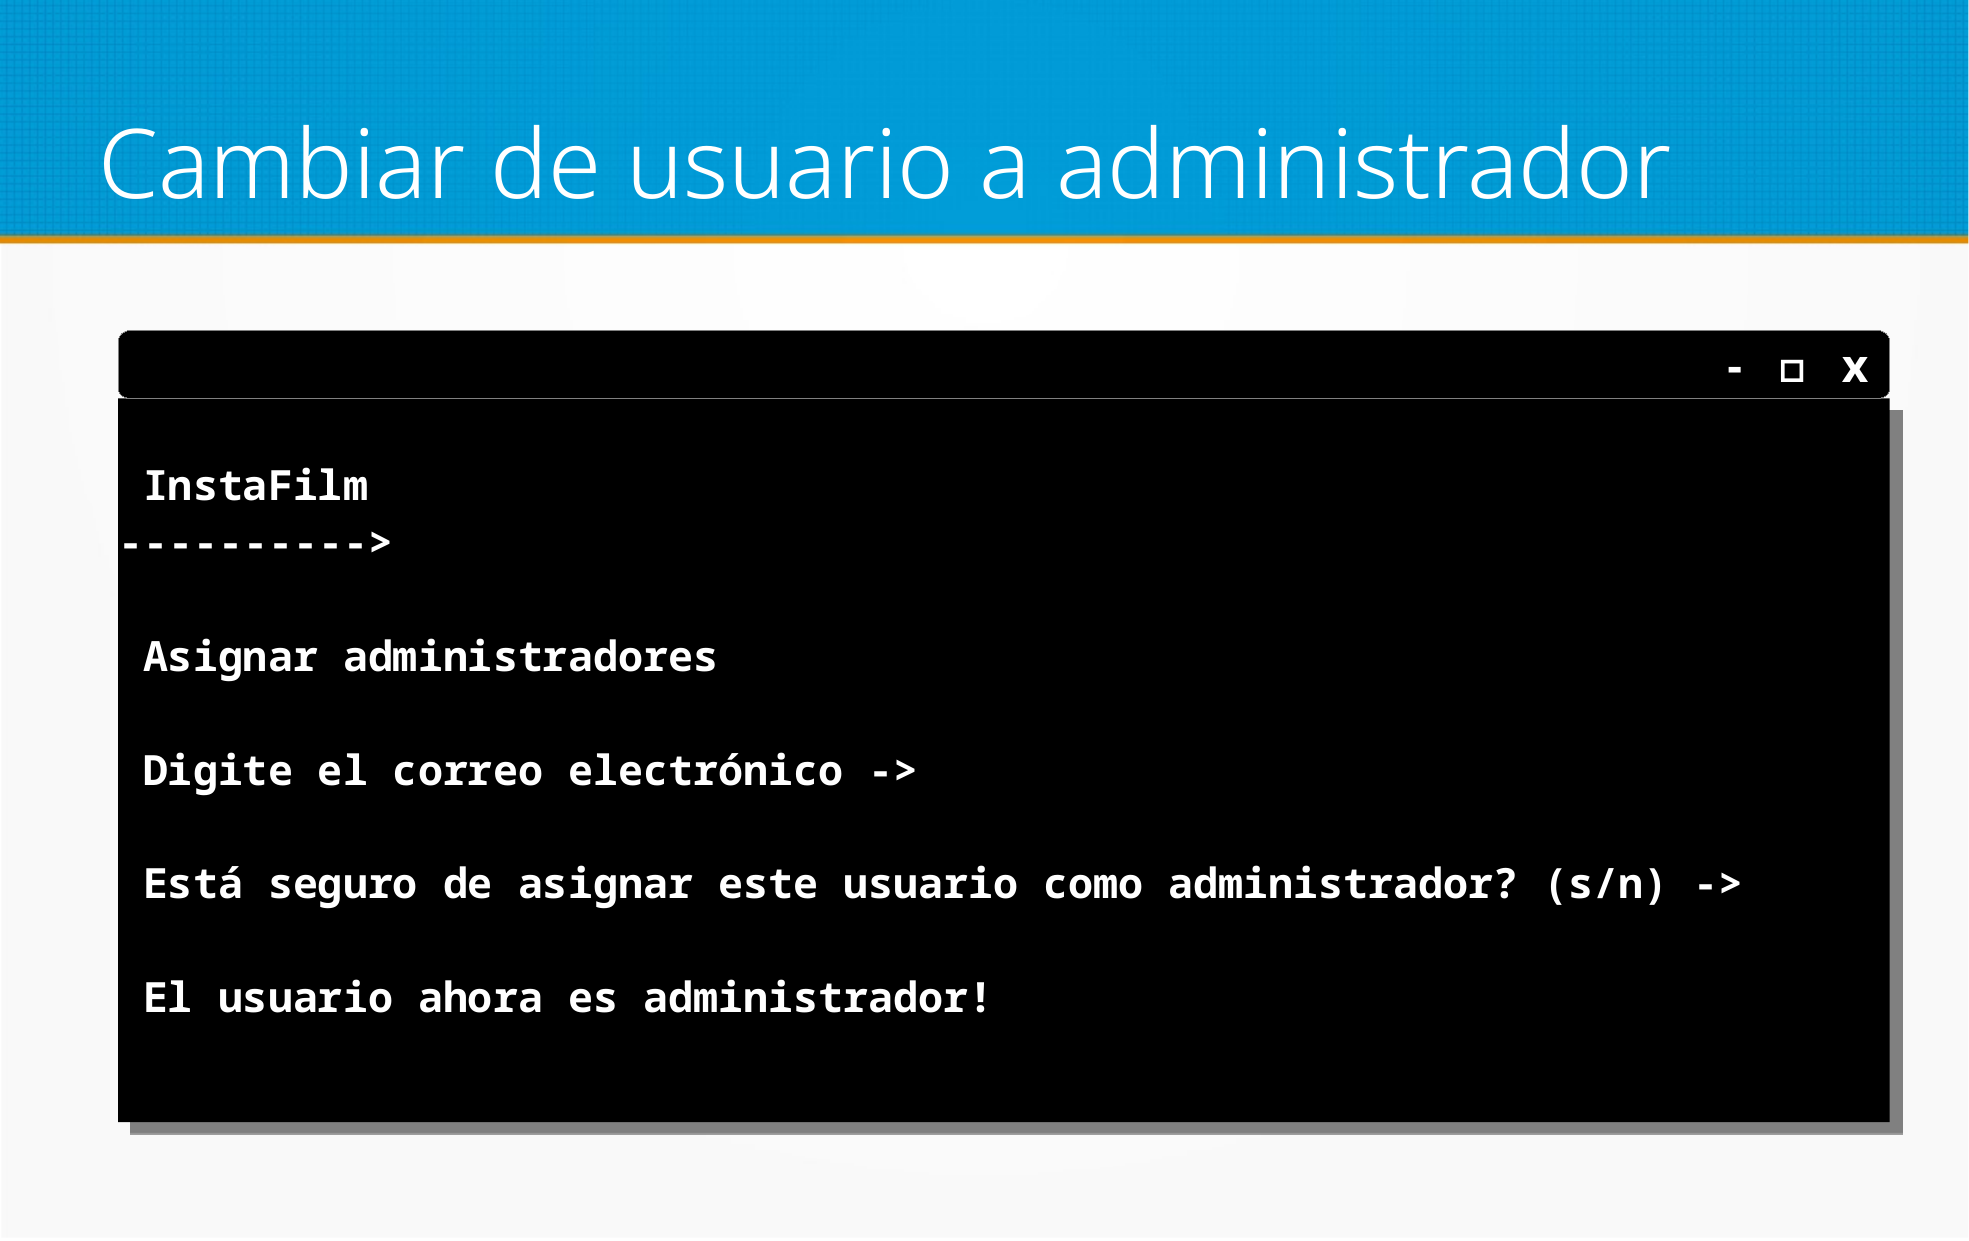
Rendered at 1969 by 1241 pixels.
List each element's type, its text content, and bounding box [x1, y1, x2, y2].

text_box InstaFilm ----------> Asignar administradores Digite el correo electrónico -> Está seguro de asignar este usuario como administrador? (s/n) -> El usuario ahora es administrador! [118, 398, 1890, 1123]
text_box - □ x [118, 330, 1890, 399]
picture [0, 233, 1969, 1241]
title Cambiar de usuario a administrador [98, 19, 1870, 227]
